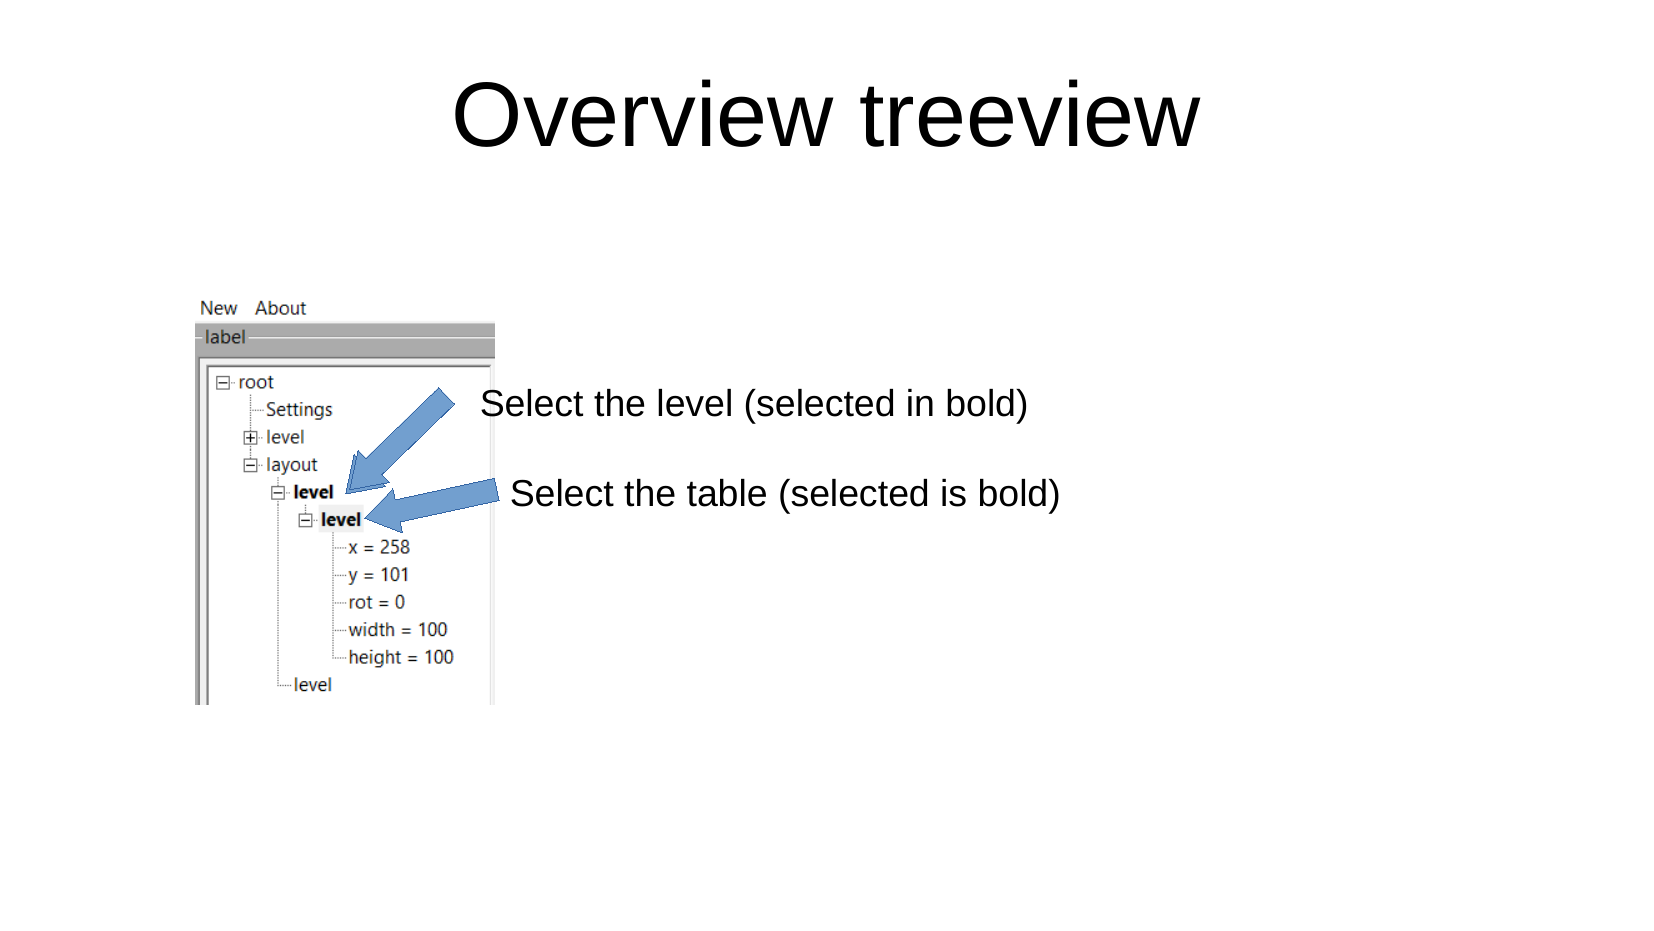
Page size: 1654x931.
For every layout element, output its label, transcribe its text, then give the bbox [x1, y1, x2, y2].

text_box Select the table (selected is bold) [494, 465, 1076, 522]
text_box [364, 478, 494, 533]
picture [195, 296, 495, 706]
text_box Select the level (selected in bold) [465, 375, 1044, 432]
text_box [345, 387, 455, 494]
title Overview treeview [82, 37, 1571, 193]
